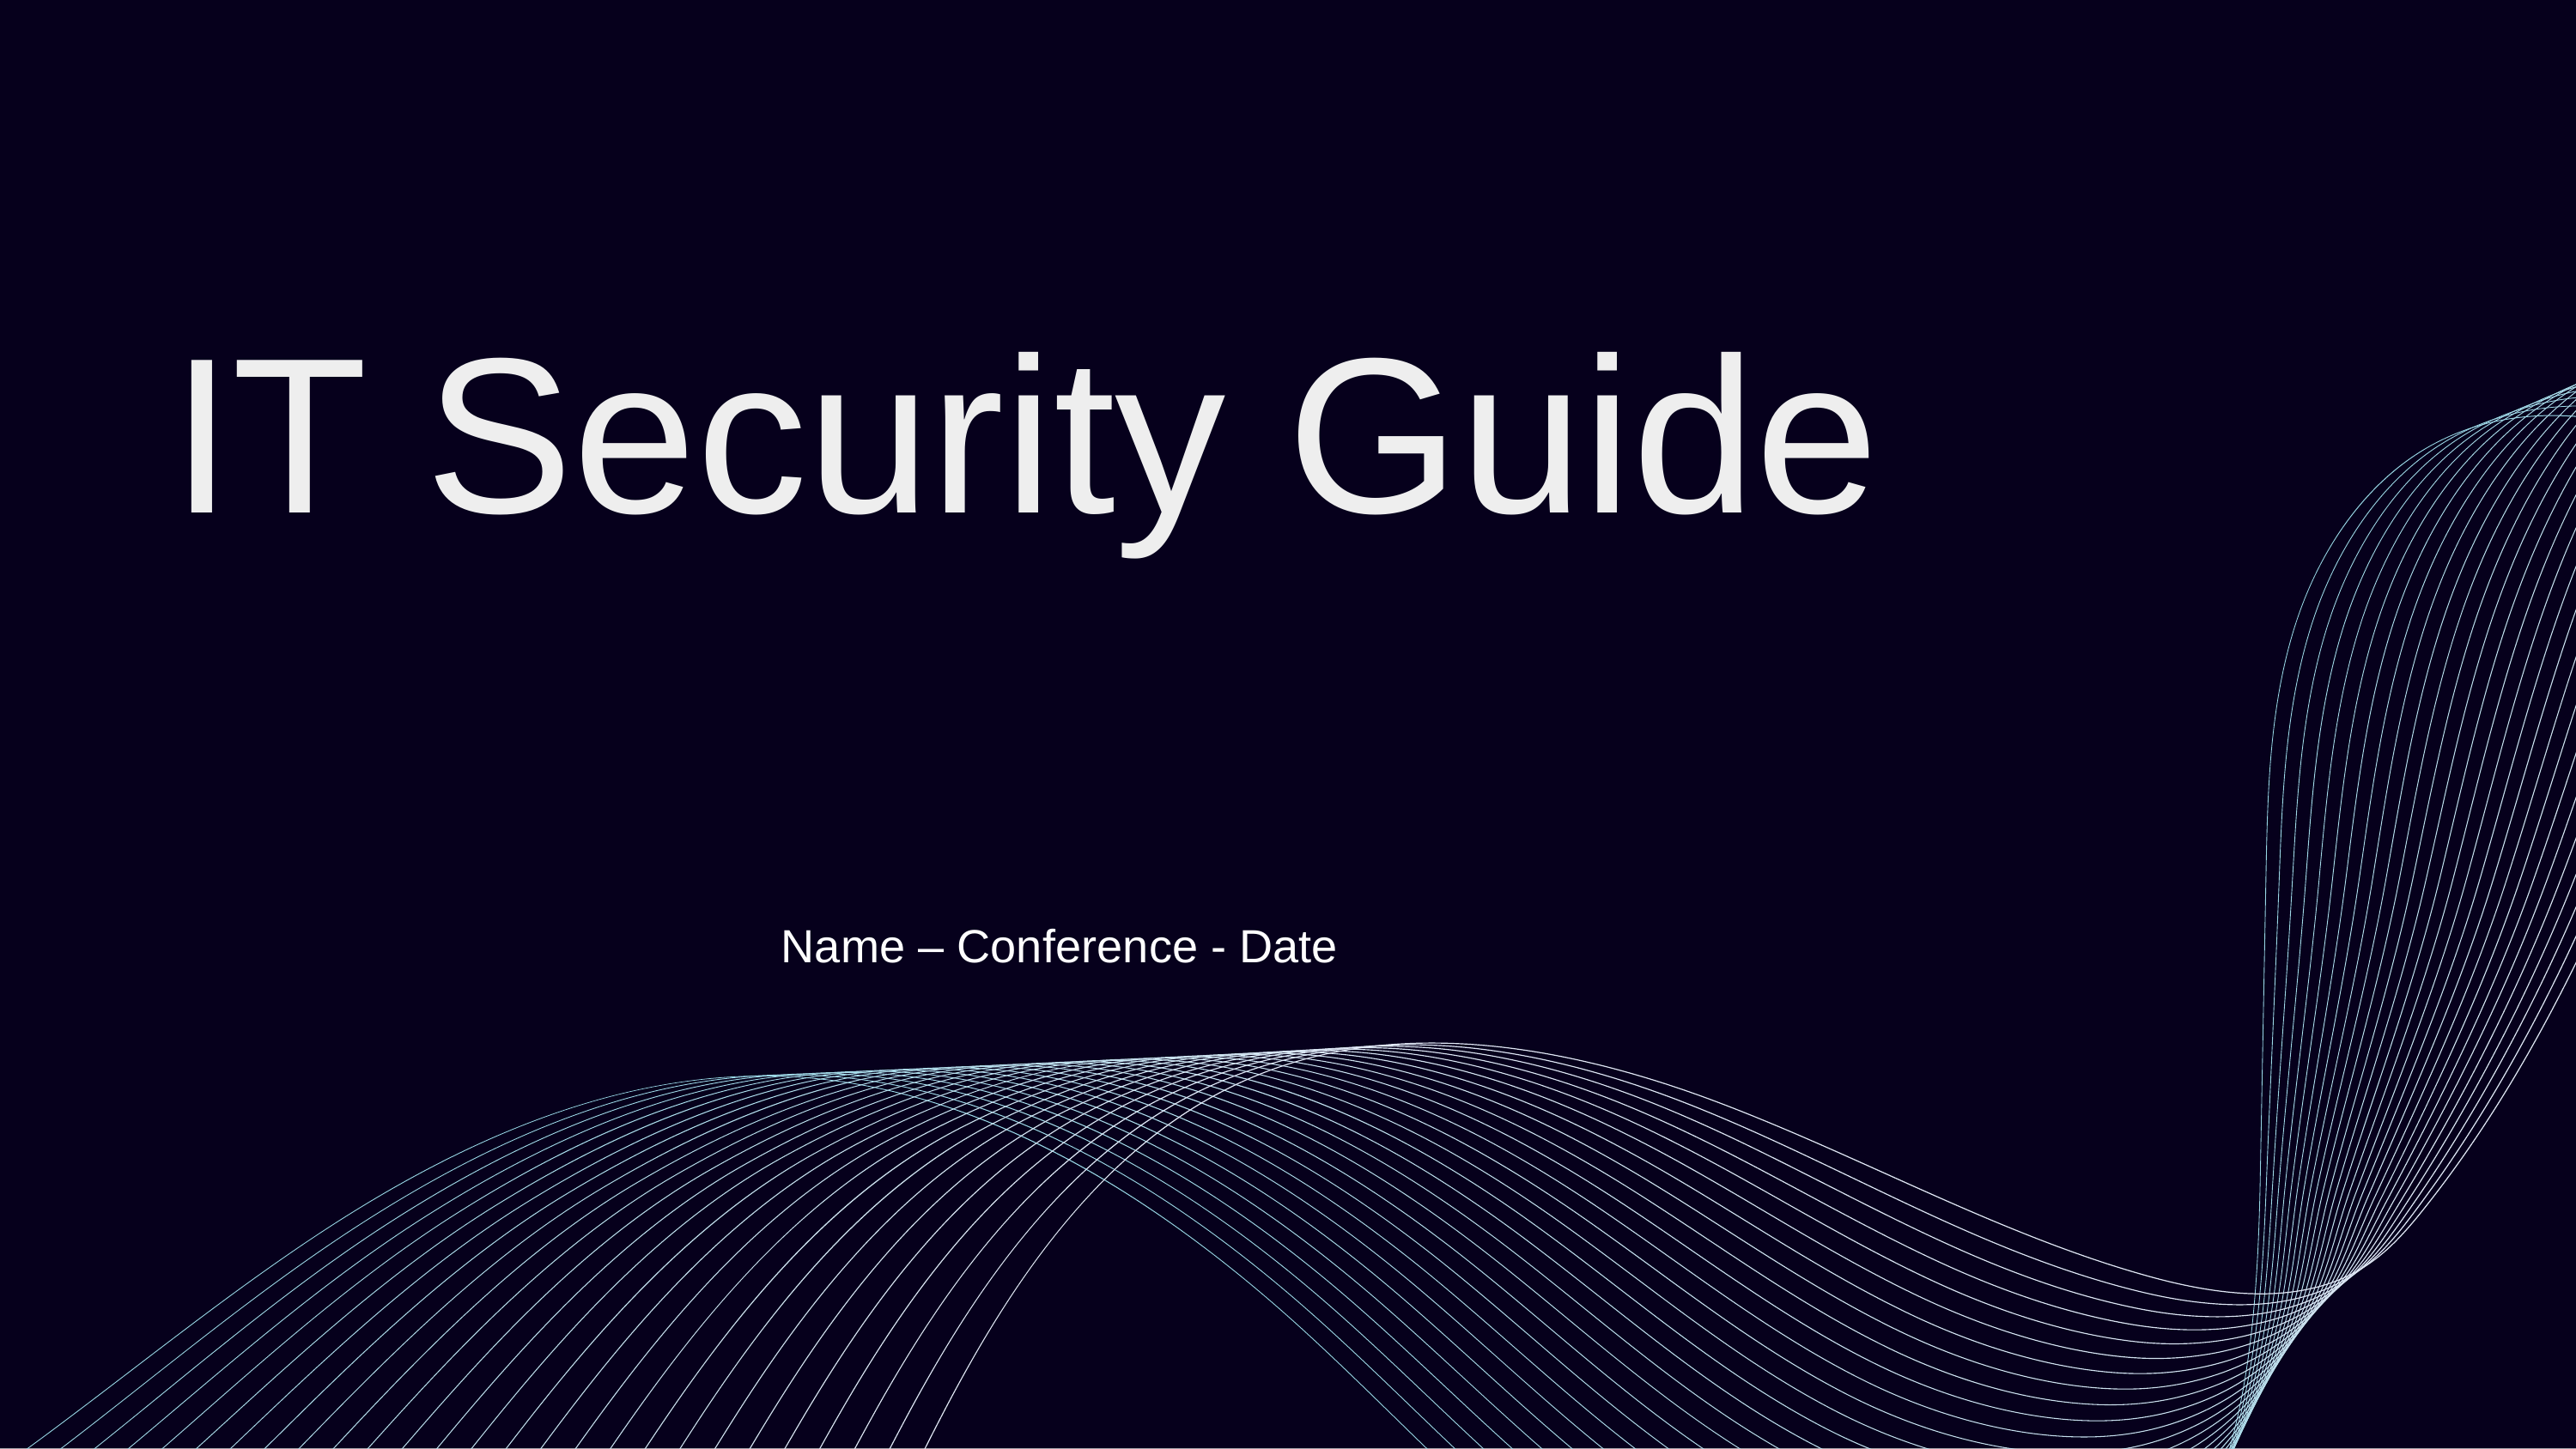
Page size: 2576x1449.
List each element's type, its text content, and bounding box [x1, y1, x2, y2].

subtitle Name – Conference - Date [158, 916, 1962, 973]
text_box IT Security Guide [158, 284, 2222, 564]
